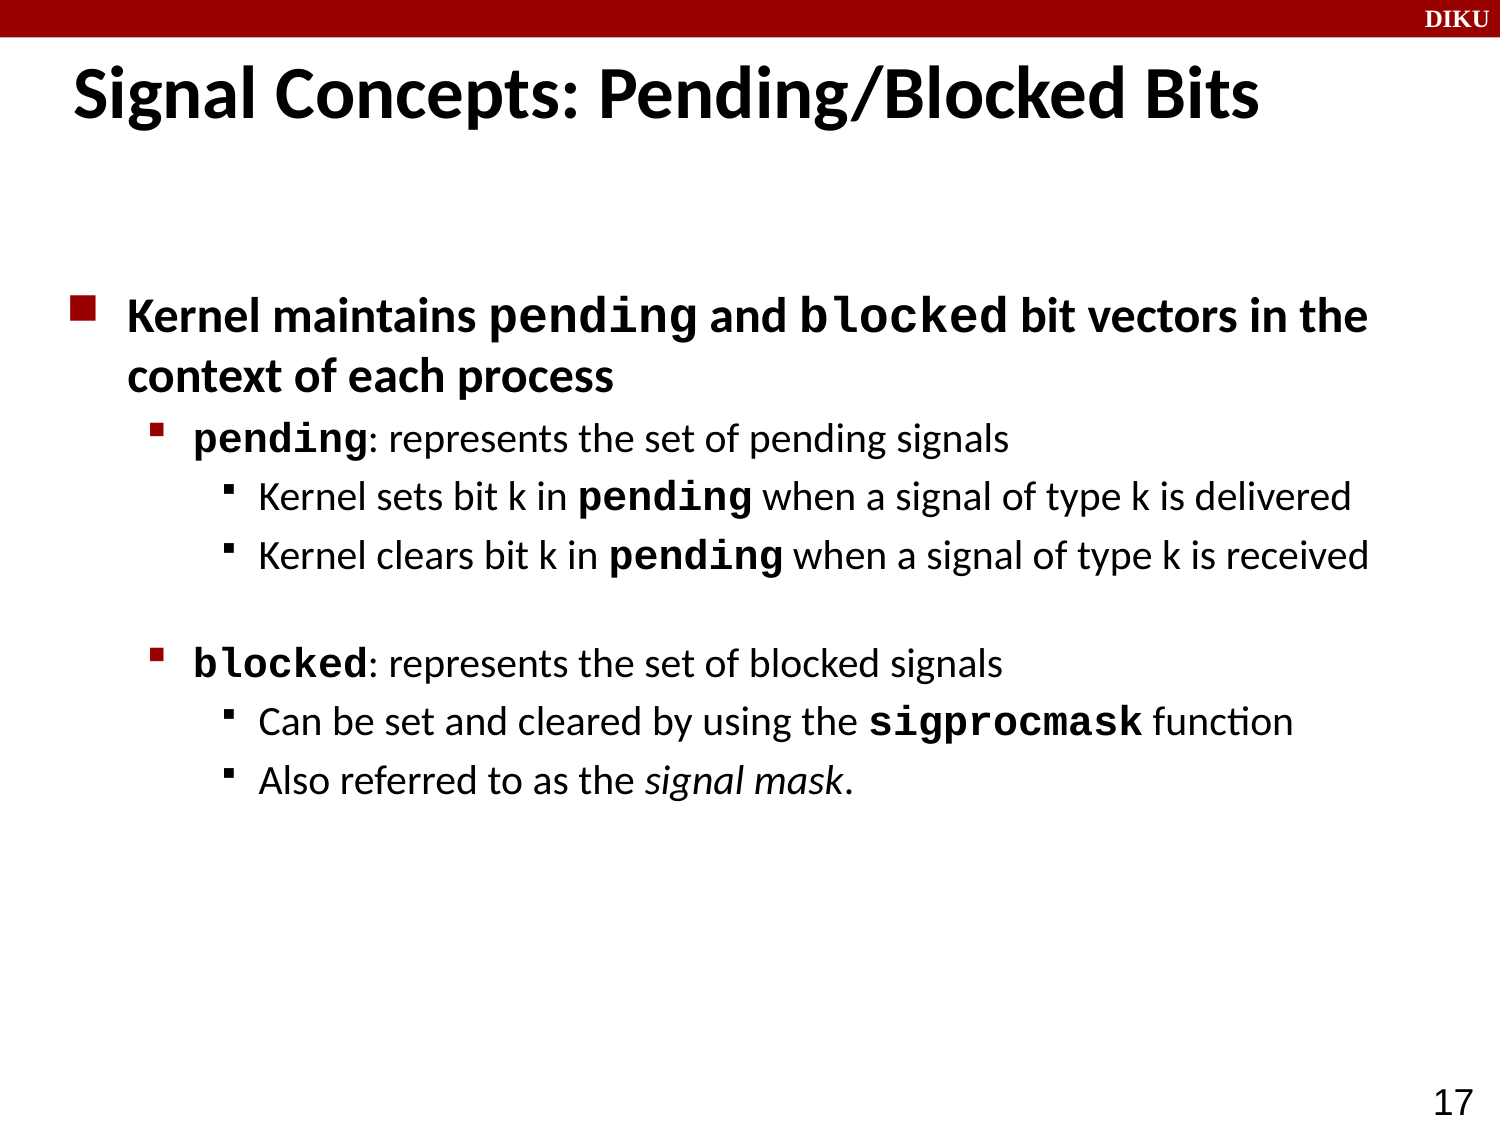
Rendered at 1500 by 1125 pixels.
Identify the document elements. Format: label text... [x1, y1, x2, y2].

text_box Signal Concepts: Pending/Blocked Bits [58, 71, 1304, 197]
text_box Kernel maintains pending and blocked bit vectors in the context of each process pending: represents the set of pending signals Kernel sets bit k in pending when a signal of type k is delivered Kernel clears bit k in pending when a signal of type k is received blocked: represents the set of blocked signals Can be set and cleared by using the sigprocmask function Also referred to as the signal mask. [56, 275, 1438, 882]
